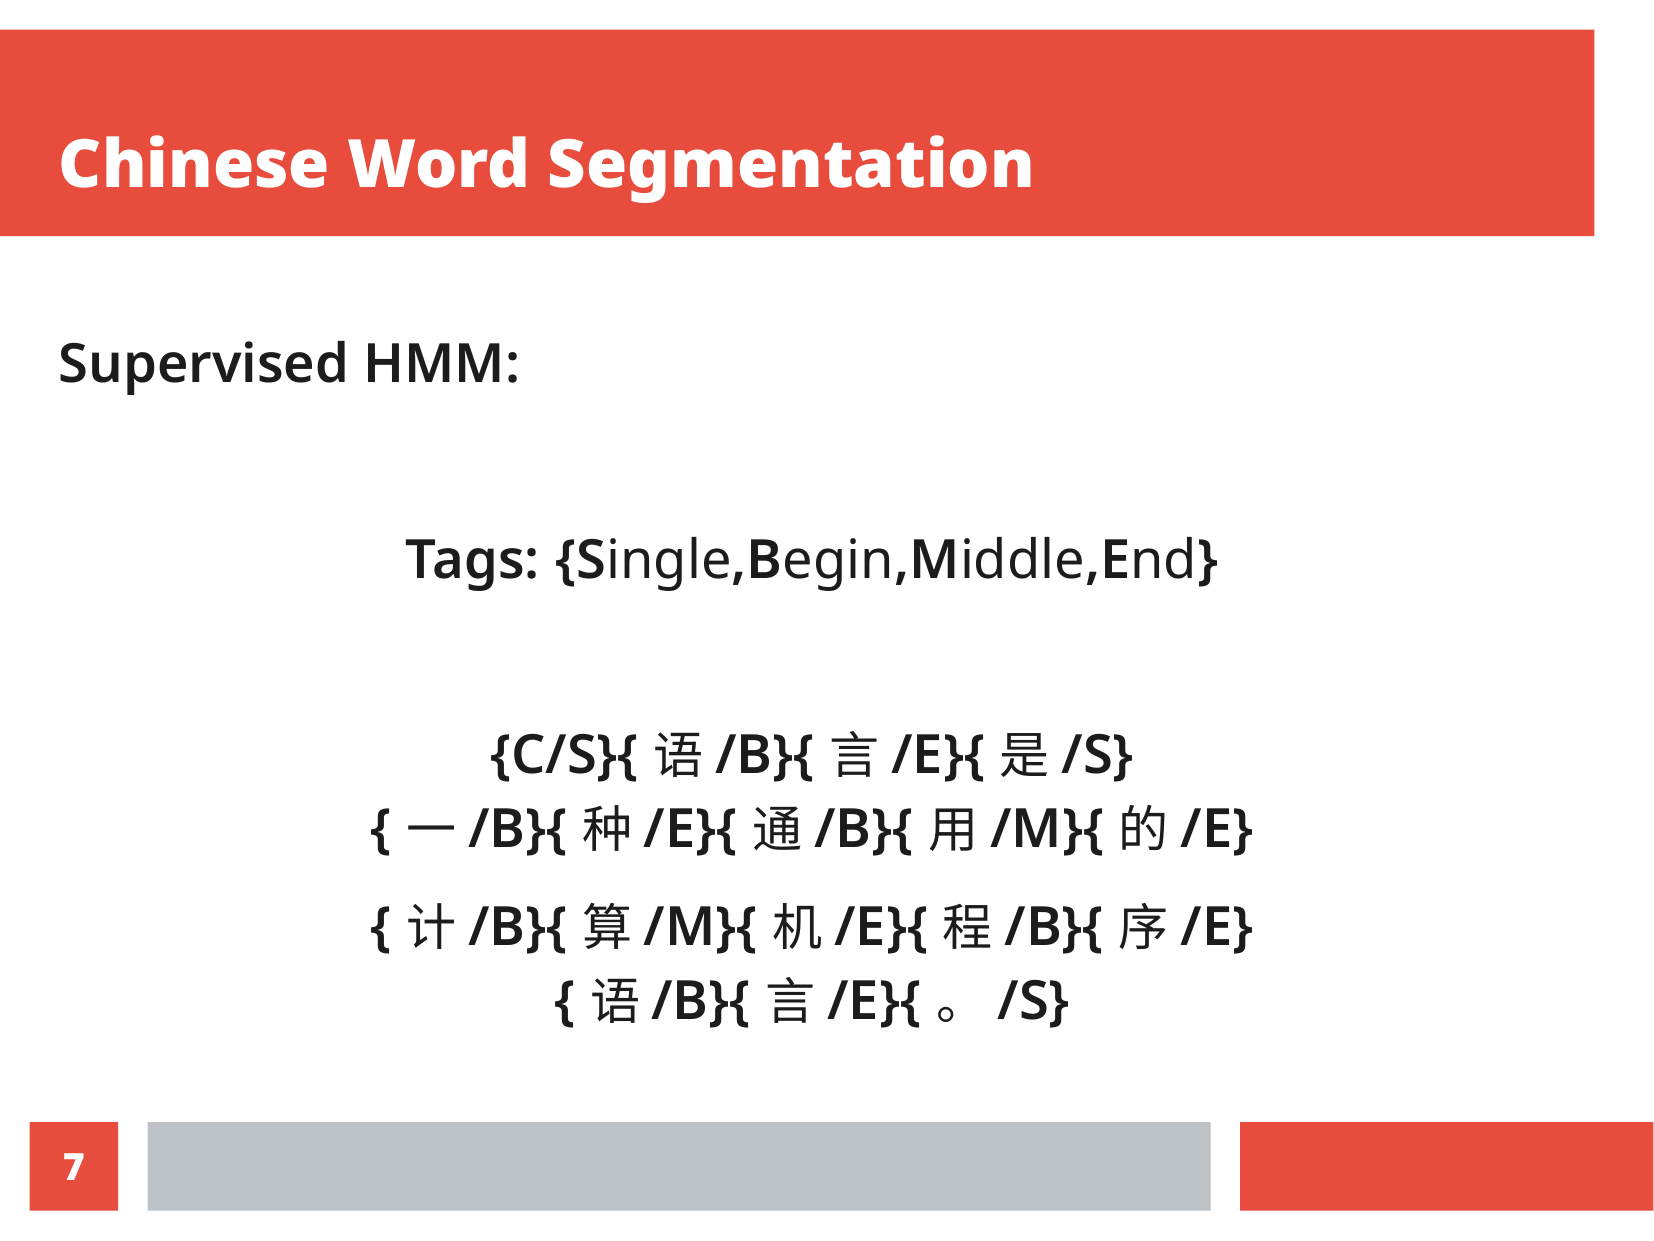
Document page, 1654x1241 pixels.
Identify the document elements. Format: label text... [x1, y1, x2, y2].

list Supervised HMM: Tags: {Single,Begin,Middle,End} {C/S}{语/B}{言/E}{是/S} {一/B}{种/E}{通/B}{用/M}{的/E} {计/B}{算/M}{机/E}{程/B}{序/E} {语/B}{言/E}{。/S} [59, 324, 1565, 1093]
title Chinese Word Segmentation [59, 59, 1595, 207]
